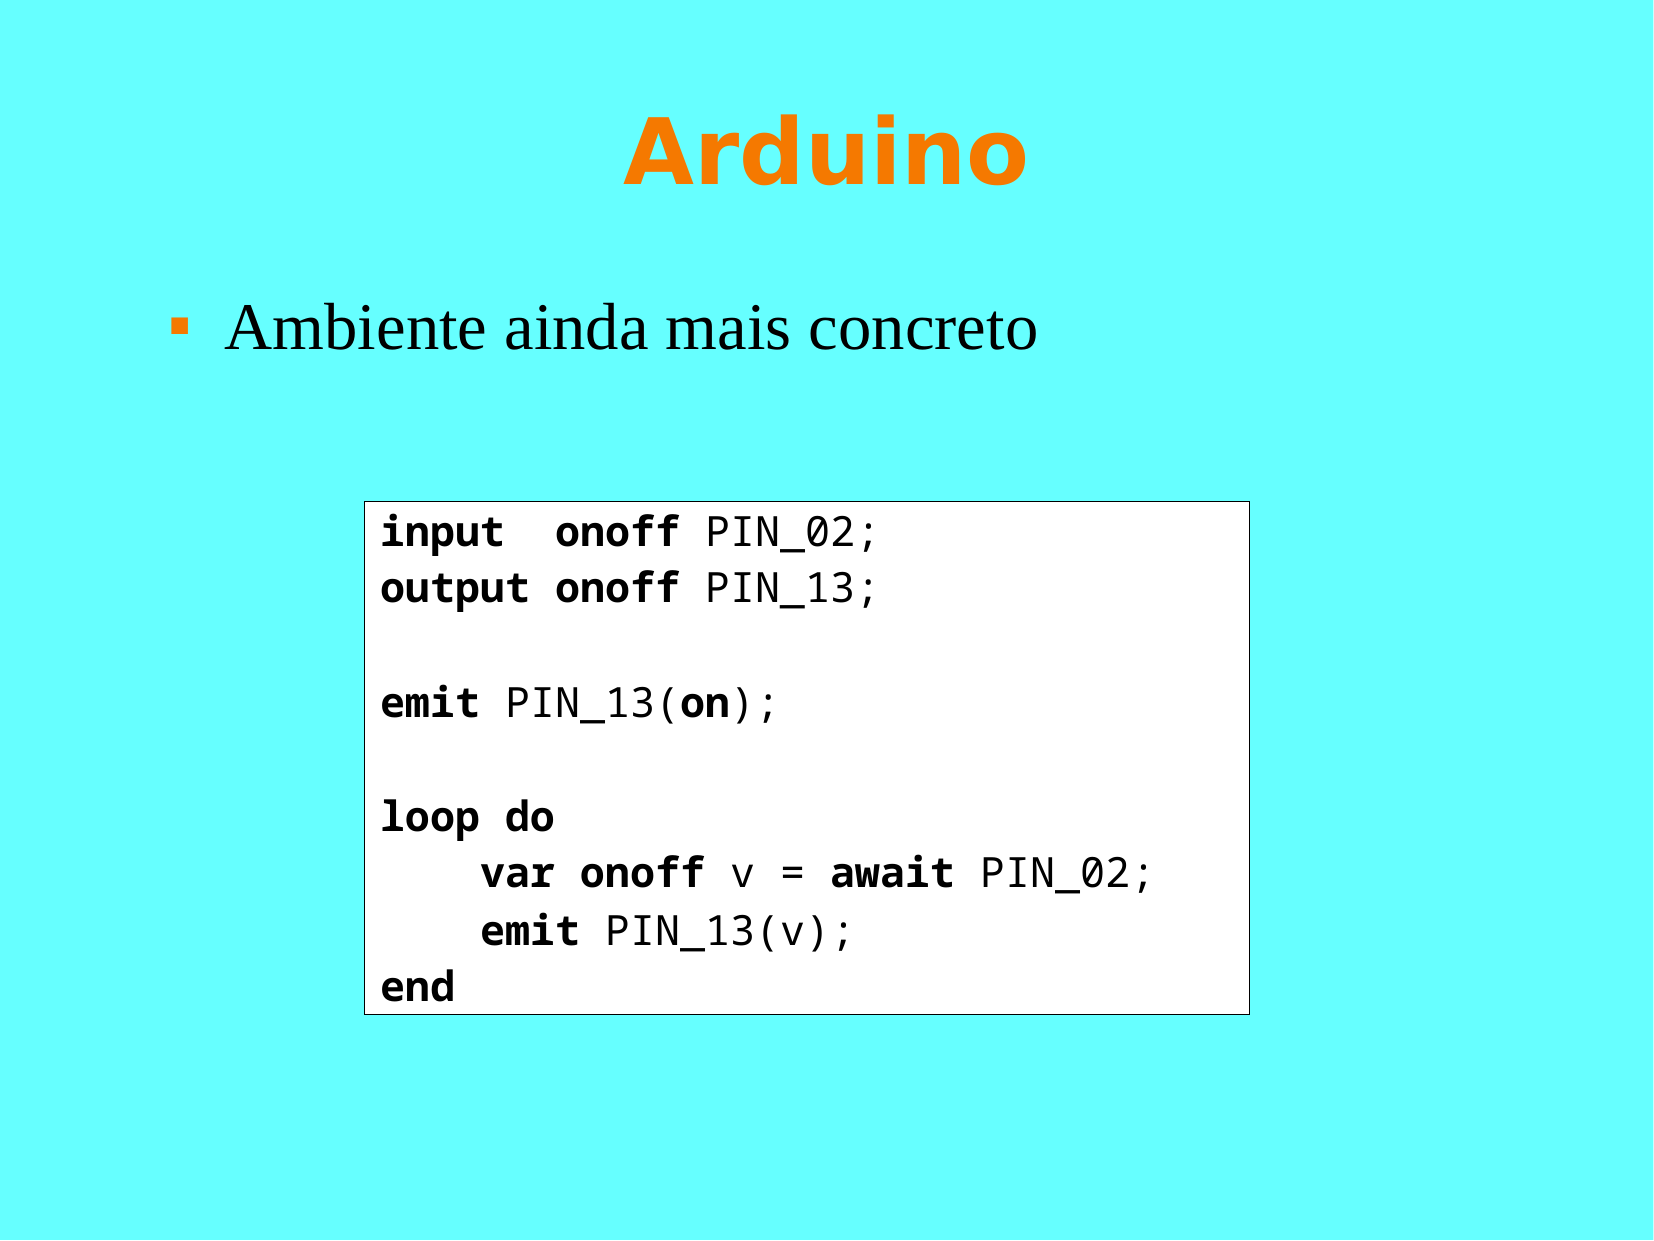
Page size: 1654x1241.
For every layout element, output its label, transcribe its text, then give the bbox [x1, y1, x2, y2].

text_box input onoff PIN_02; output onoff PIN_13; emit PIN_13(on); loop do var onoff v = await PIN_02; emit PIN_13(v); end [364, 524, 1250, 991]
title Arduino [82, 49, 1571, 257]
list Ambiente ainda mais concreto [82, 290, 1571, 1109]
